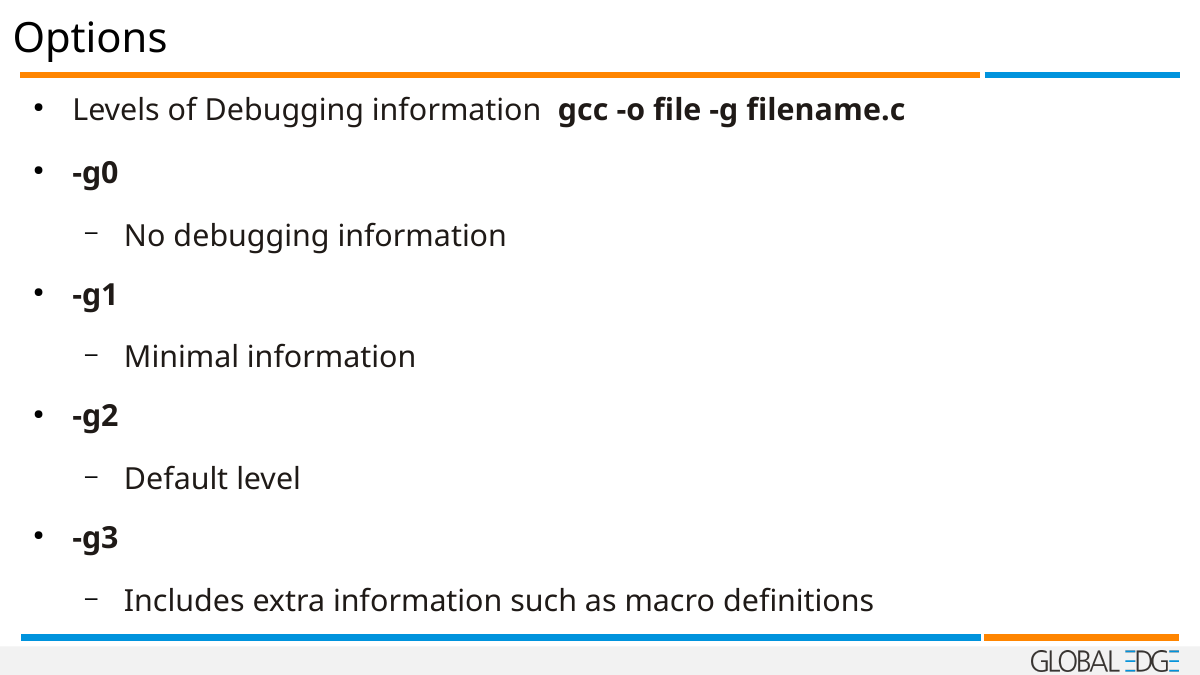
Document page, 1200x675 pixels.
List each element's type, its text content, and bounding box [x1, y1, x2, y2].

list Levels of Debugging information gcc -o file -g filename.c -g0 No debugging information -g1 Minimal information -g2 Default level -g3 Includes extra information such as macro definitions [20, 87, 1179, 628]
picture [1031, 650, 1179, 672]
title Options [12, 9, 1088, 63]
